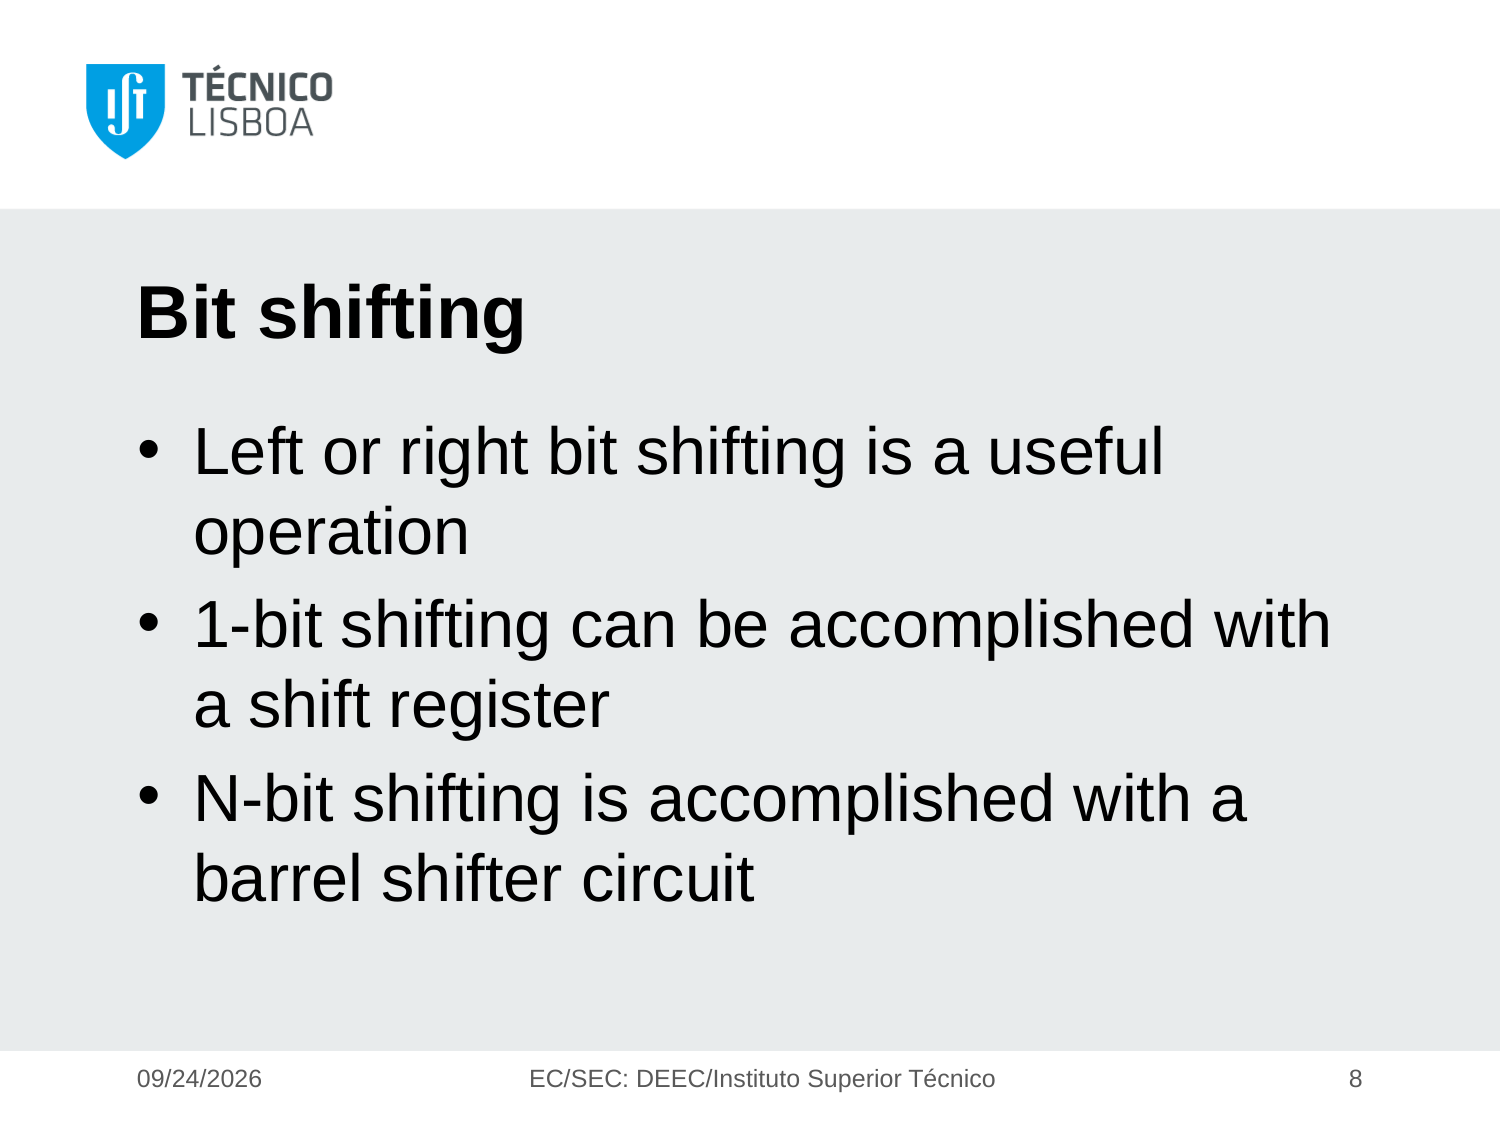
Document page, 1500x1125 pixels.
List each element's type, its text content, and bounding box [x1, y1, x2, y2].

slide_number 10/30/2018 [121, 1052, 425, 1103]
footer EC/SEC: DEEC/Instituto Superior Técnico [512, 1052, 1021, 1103]
slide_number <number> [1077, 1052, 1378, 1103]
picture [0, 0, 1500, 1125]
list Left or right bit shifting is a useful operation 1-bit shifting can be accomplished with a shift register N-bit shifting is accomplished with a barrel shifter circuit [121, 400, 1378, 1005]
title Bit shifting [121, 237, 1378, 381]
